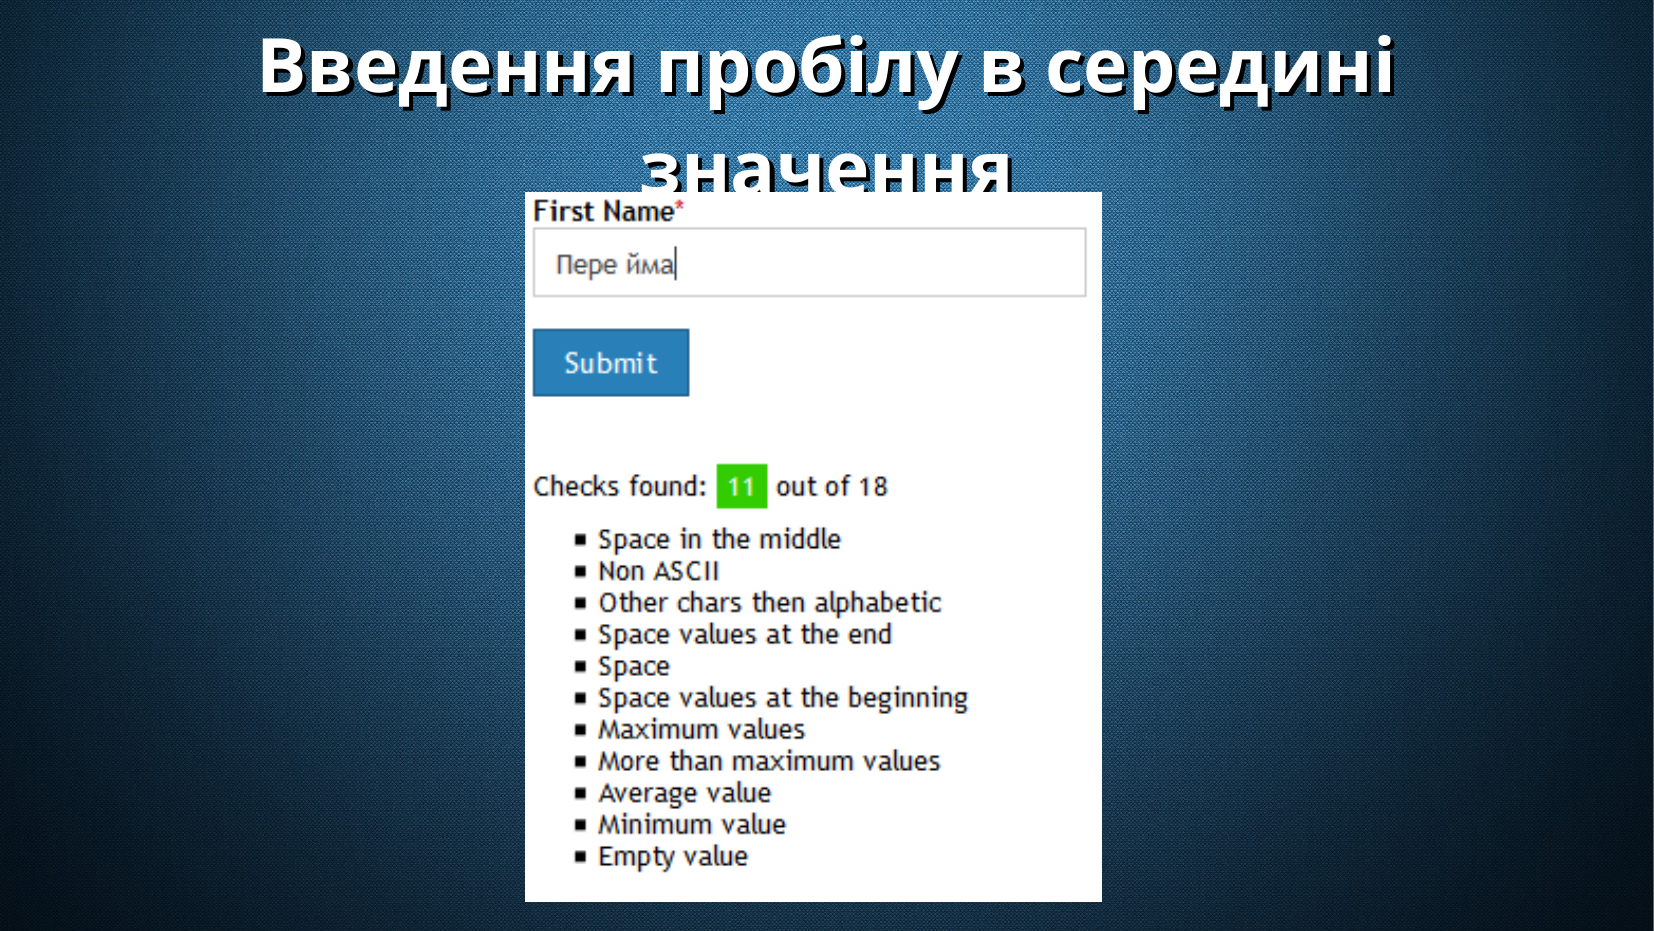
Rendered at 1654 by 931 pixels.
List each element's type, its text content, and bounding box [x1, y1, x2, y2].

title Введення пробілу в середині значення [82, 37, 1571, 193]
picture [0, 0, 1654, 931]
